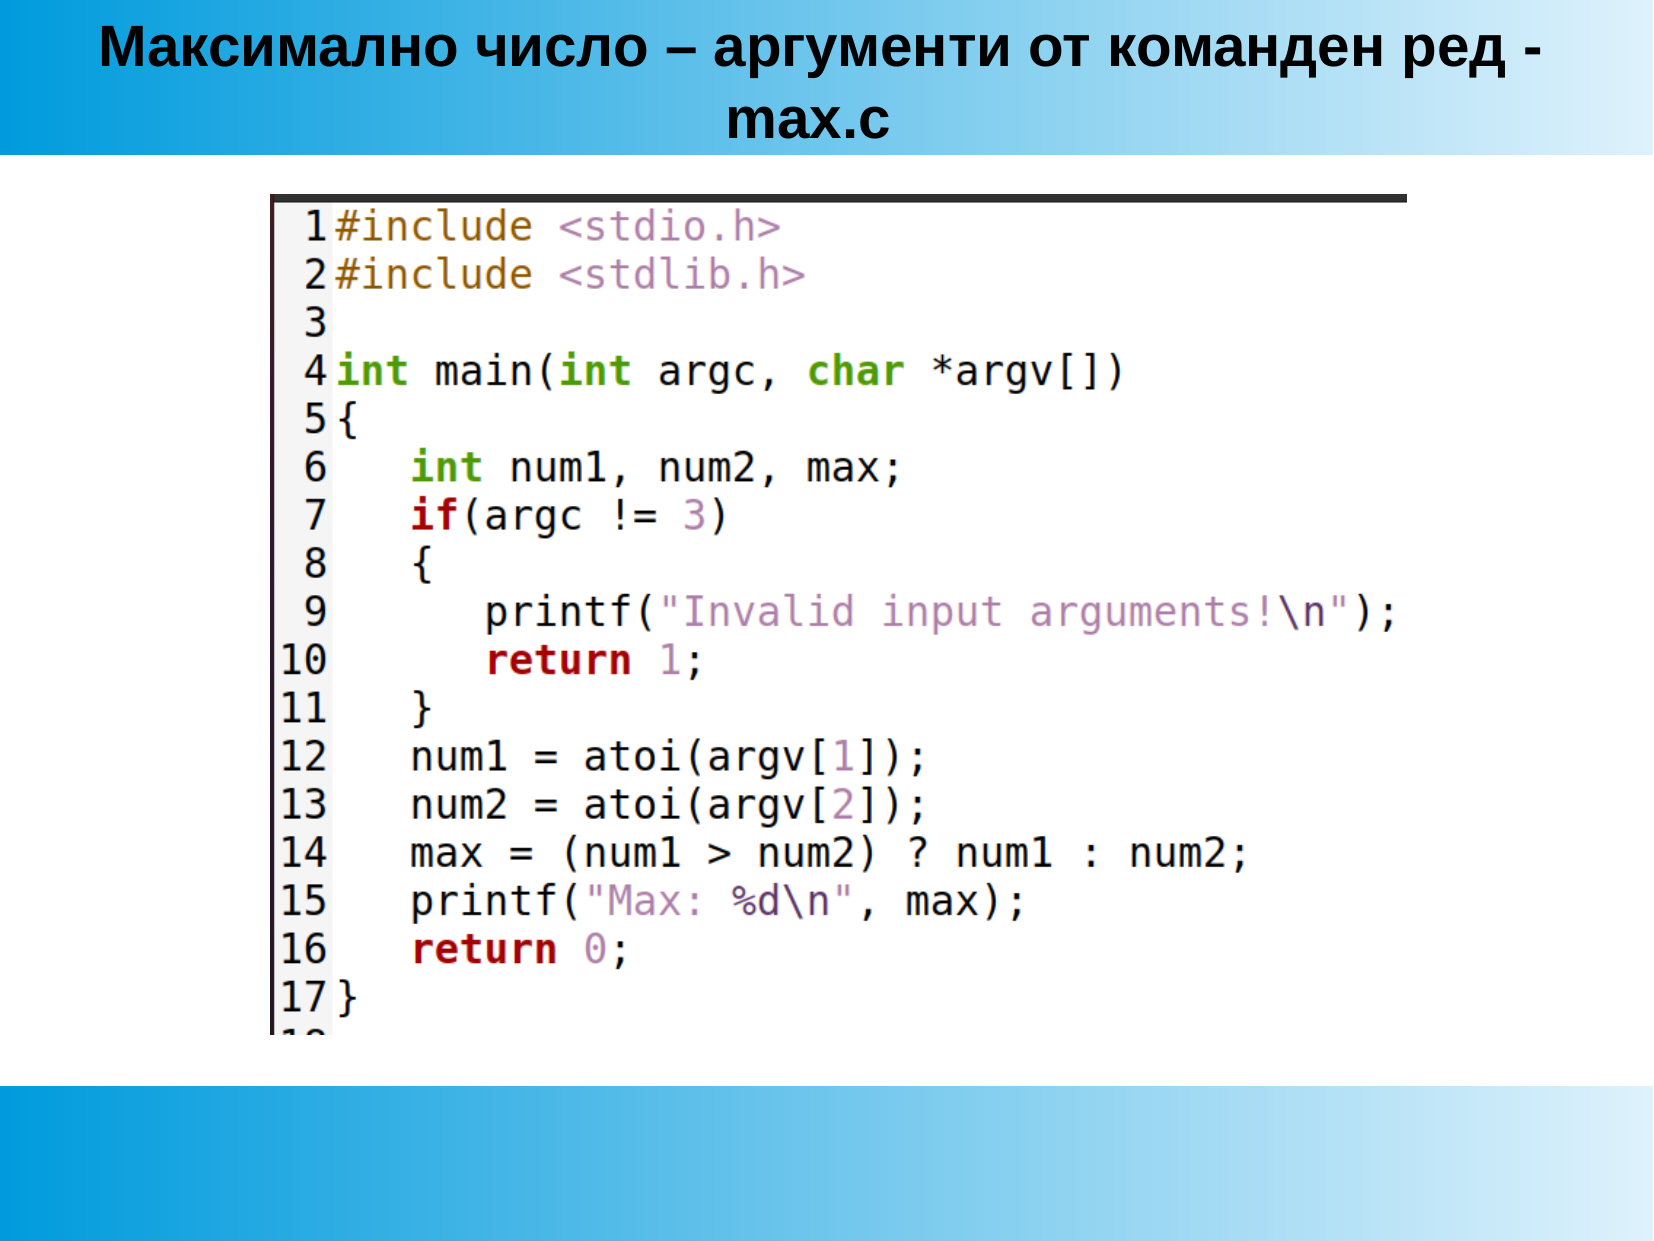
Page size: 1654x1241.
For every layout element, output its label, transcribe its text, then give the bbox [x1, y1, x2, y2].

title Максимално число – аргументи от команден ред - max.c [0, 0, 1636, 152]
picture [270, 194, 1407, 1035]
